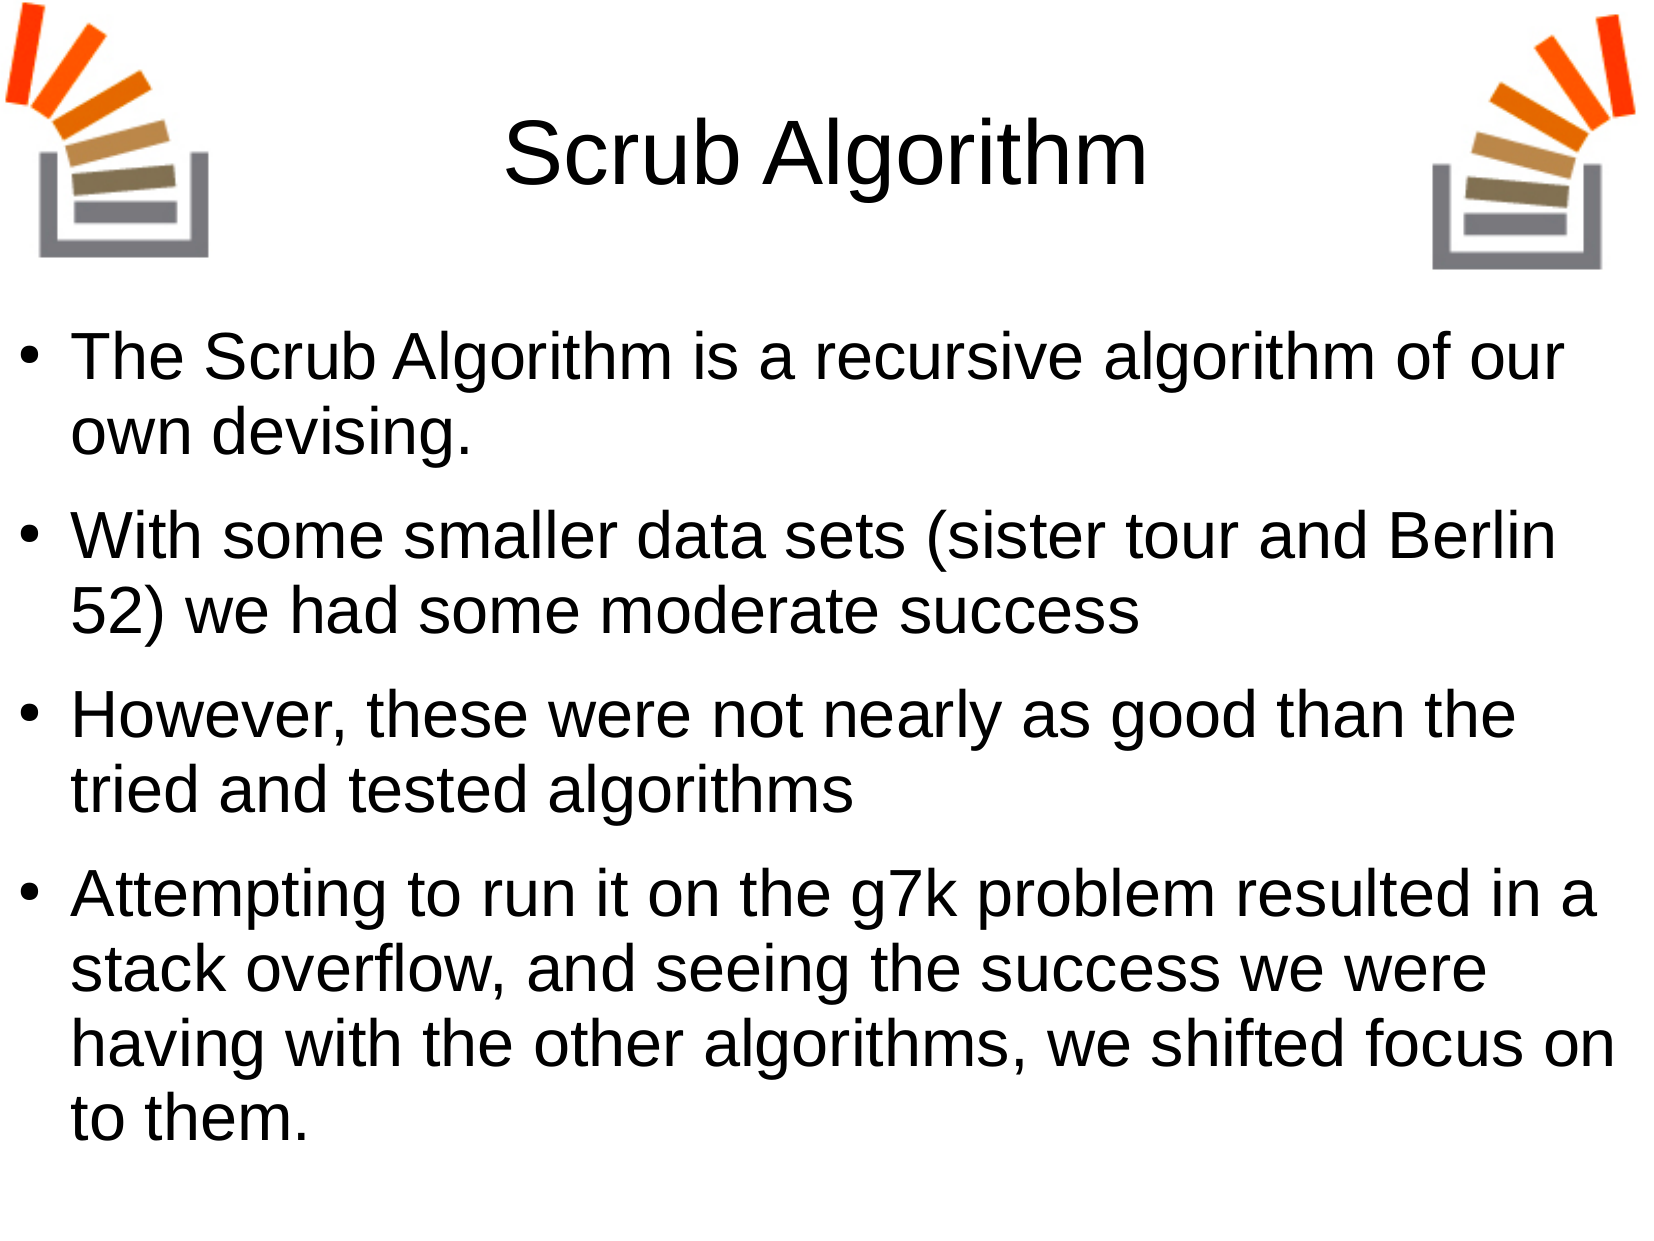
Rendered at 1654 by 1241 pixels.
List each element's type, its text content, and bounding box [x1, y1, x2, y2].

title Scrub Algorithm [213, 49, 1429, 257]
picture [0, 0, 213, 260]
list The Scrub Algorithm is a recursive algorithm of our own devising. With some smaller data sets (sister tour and Berlin 52) we had some moderate success However, these were not nearly as good than the tried and tested algorithms Attempting to run it on the g7k problem resulted in a stack overflow, and seeing the success we were having with the other algorithms, we shifted focus on to them. [0, 318, 1654, 1241]
picture [1429, 11, 1642, 272]
